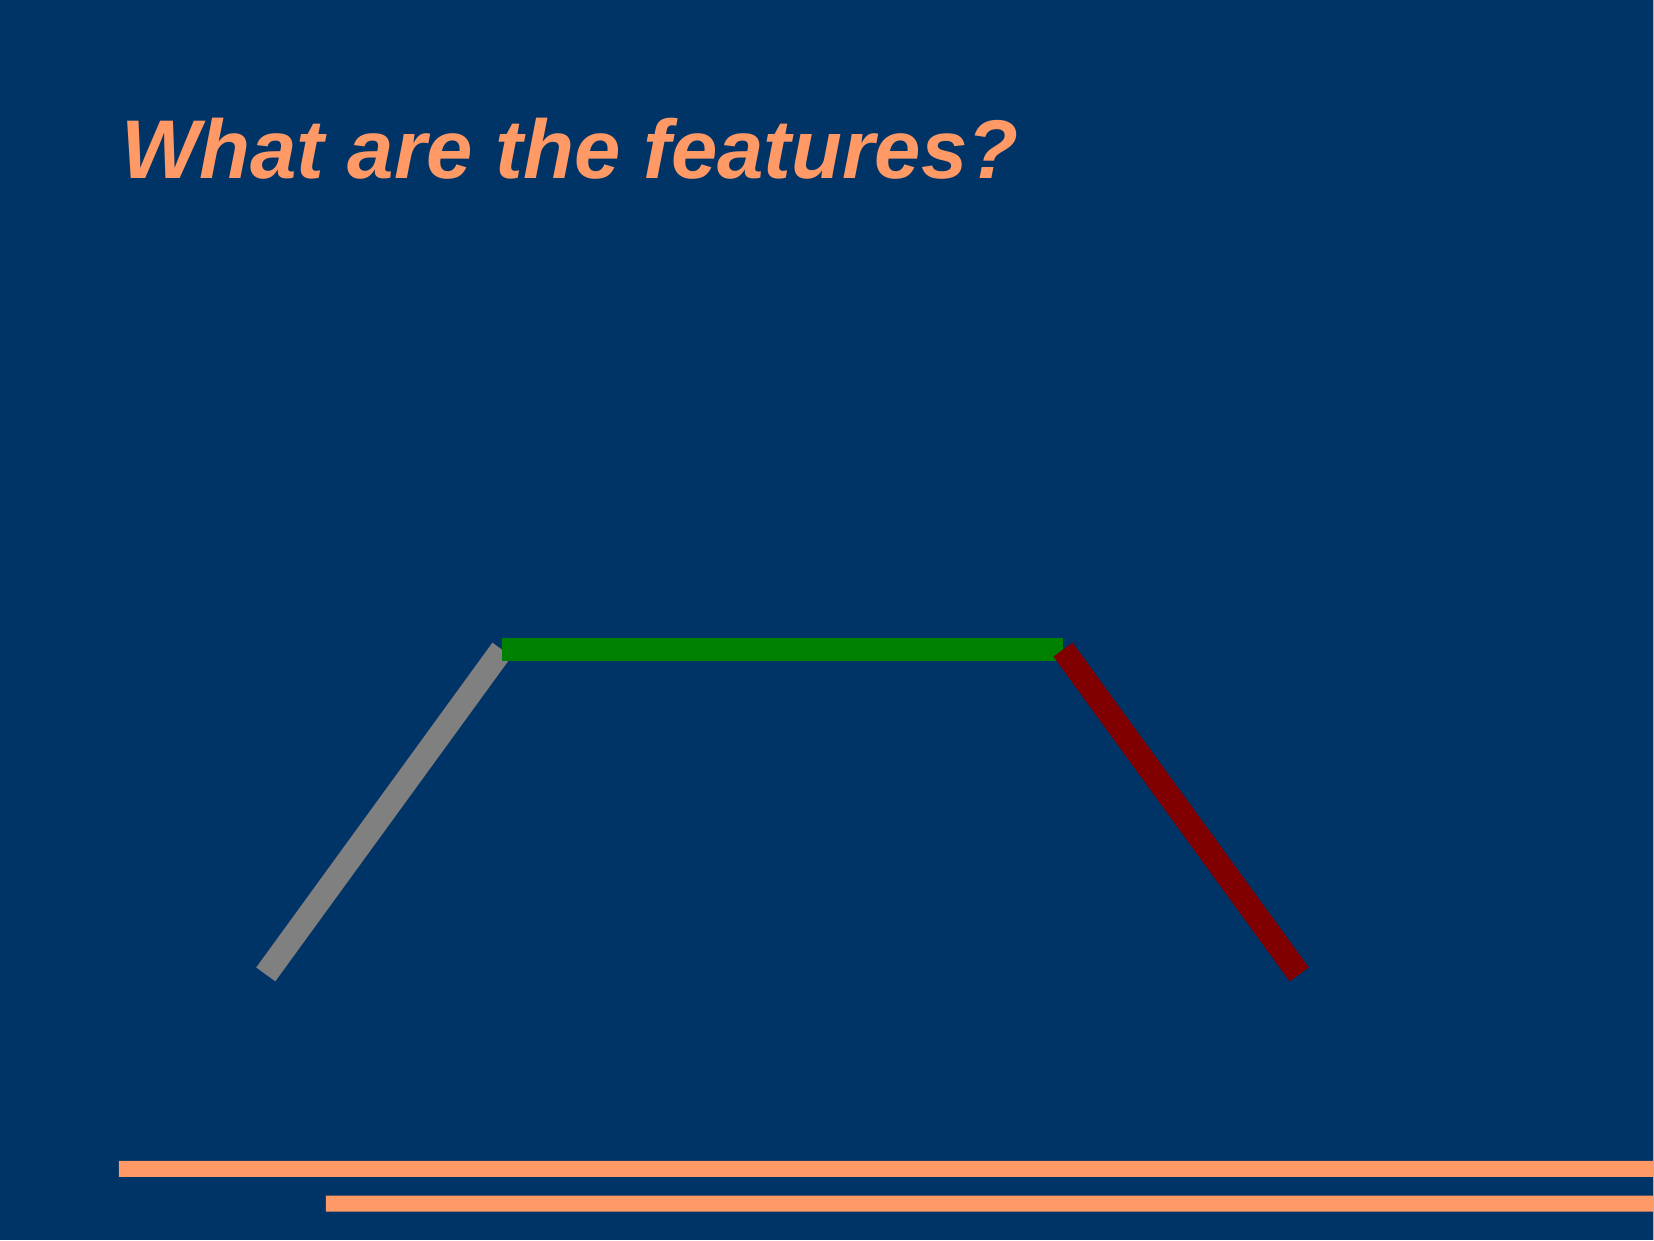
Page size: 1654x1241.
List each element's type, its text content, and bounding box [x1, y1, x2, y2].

title What are the features? [121, 53, 1534, 247]
